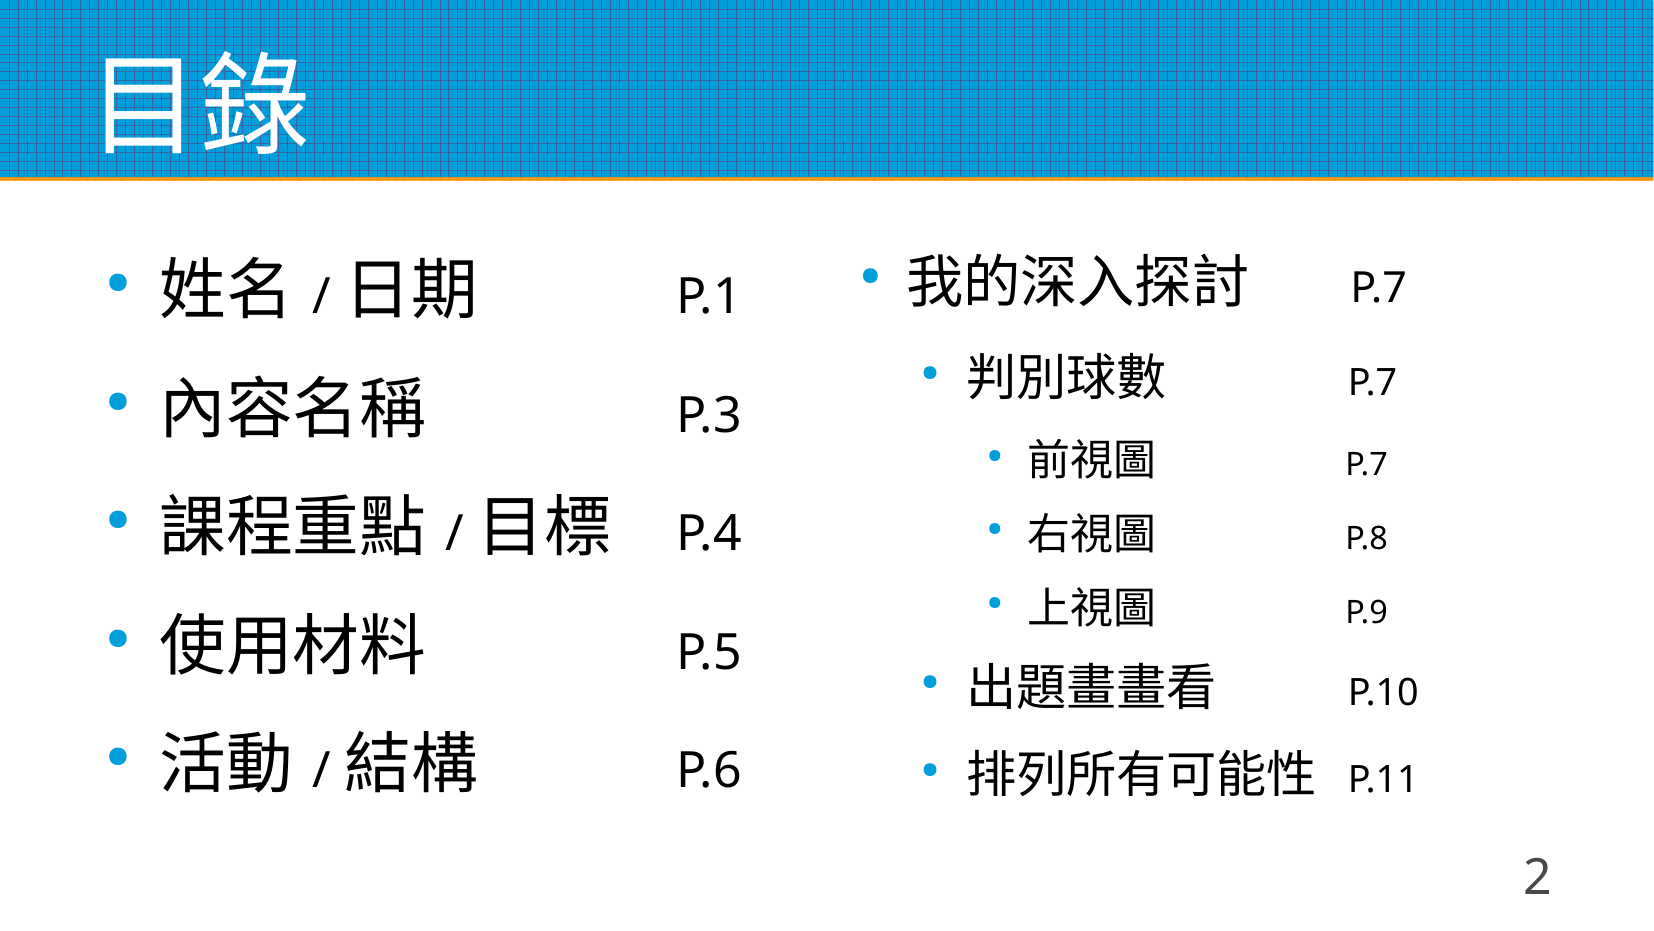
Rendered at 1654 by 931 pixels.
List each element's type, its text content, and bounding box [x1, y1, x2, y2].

list 姓名/日期 P.1 內容名稱 P.3 課程重點/目標 P.4 使用材料 P.5 活動/結構 P.6 [88, 236, 809, 813]
list 我的深入探討 P.7 判別球數 P.7 前視圖 P.7 右視圖 P.8 上視圖 P.9 出題畫畫看 P.10 排列所有可能性 P.11 [845, 236, 1566, 813]
title 目錄 [88, 14, 1565, 178]
